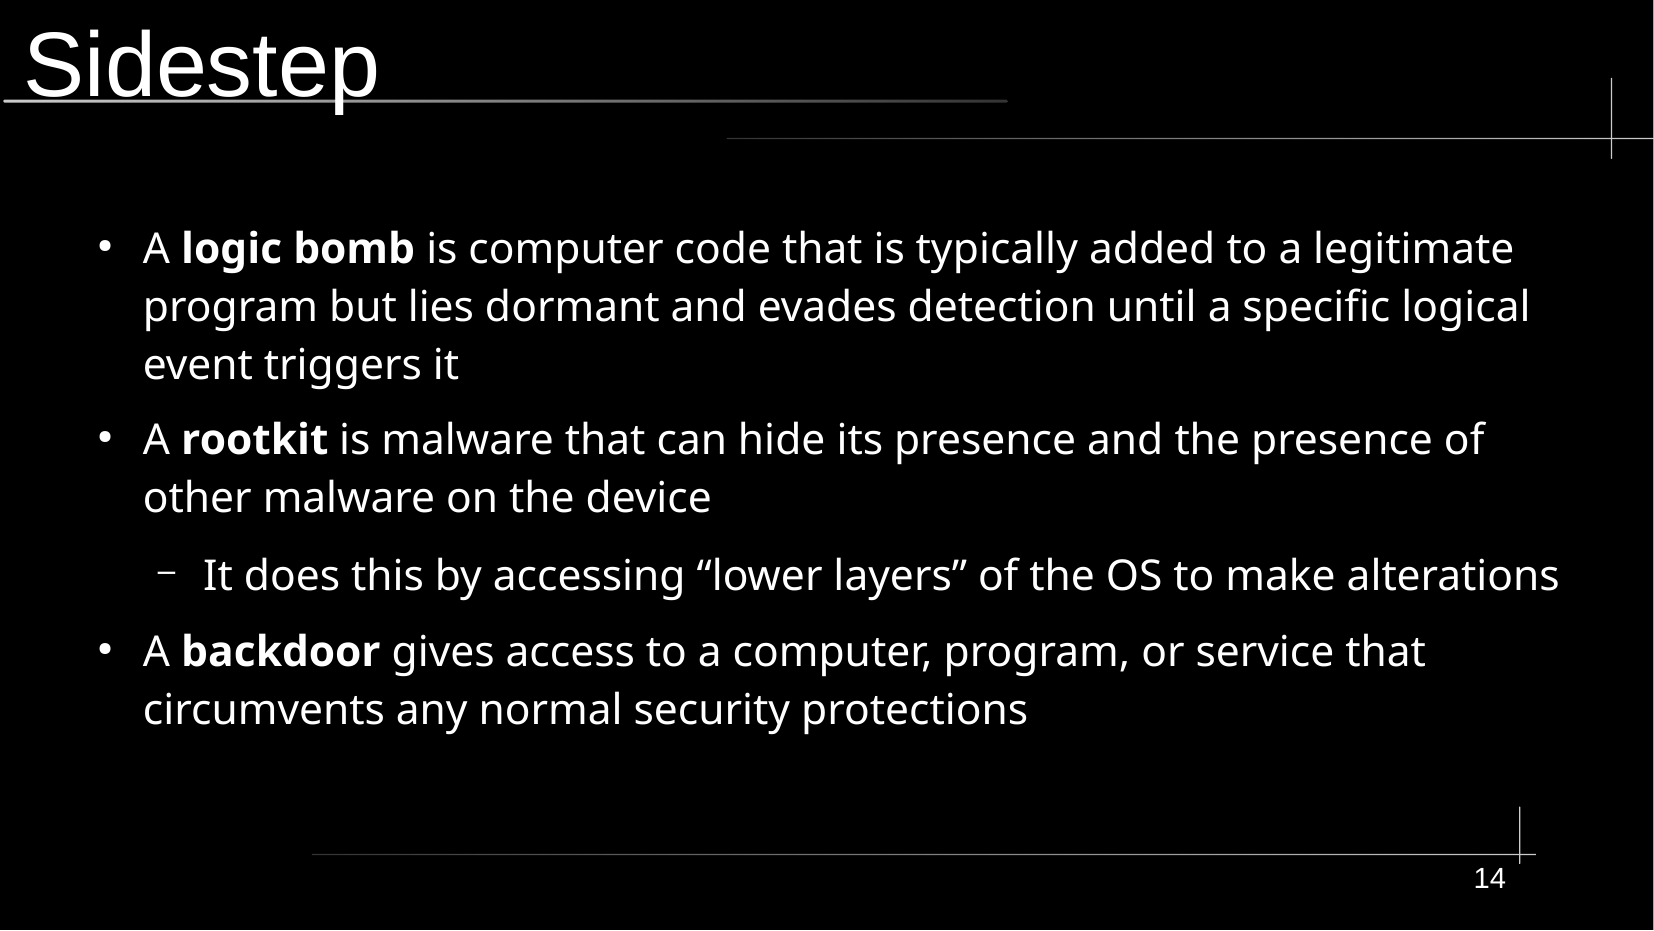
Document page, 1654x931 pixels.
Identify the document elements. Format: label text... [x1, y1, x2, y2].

list A logic bomb is computer code that is typically added to a legitimate program but lies dormant and evades detection until a specific logical event triggers it A rootkit is malware that can hide its presence and the presence of other malware on the device It does this by accessing “lower layers” of the OS to make alterations A backdoor gives access to a computer, program, or service that circumvents any normal security protections [82, 217, 1571, 758]
title Sidestep [23, 11, 1589, 119]
